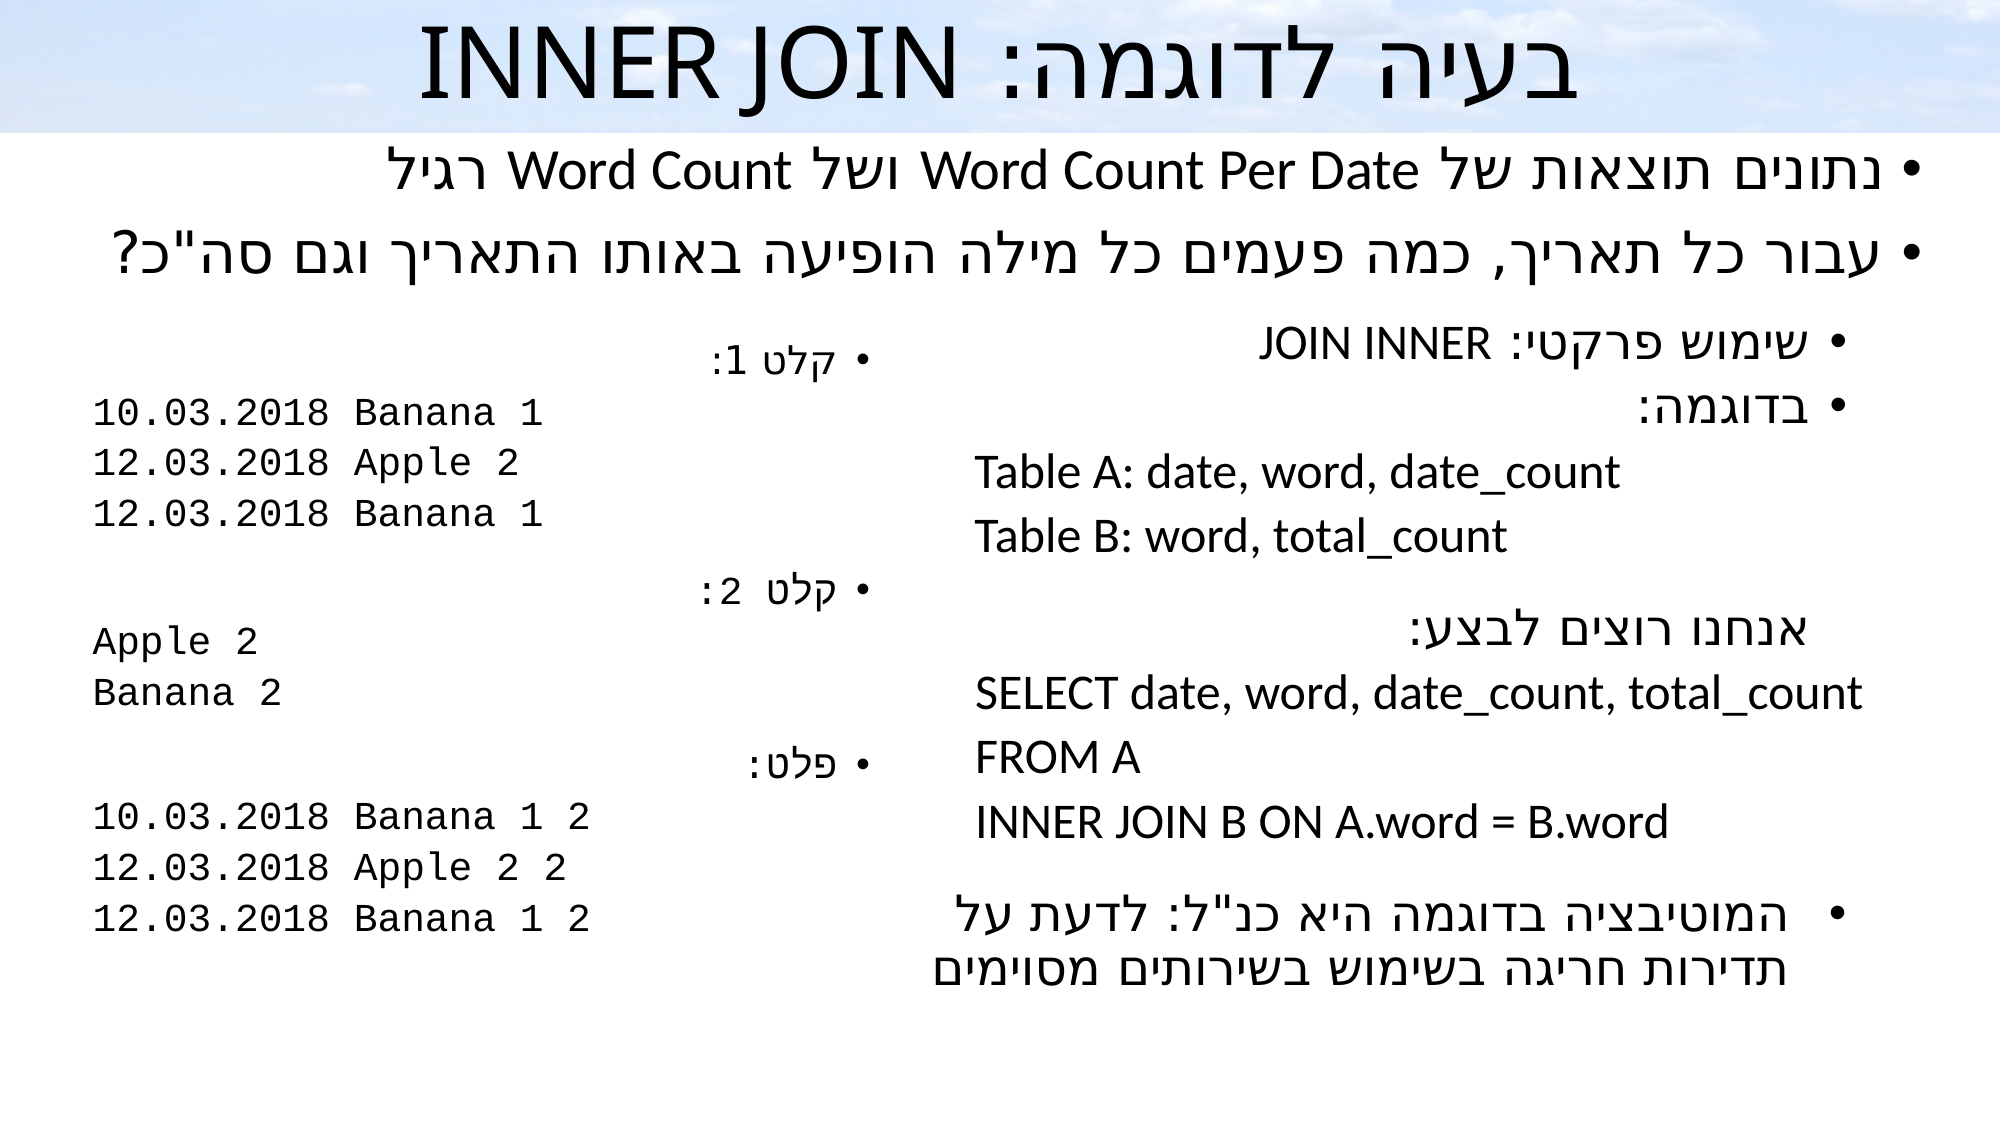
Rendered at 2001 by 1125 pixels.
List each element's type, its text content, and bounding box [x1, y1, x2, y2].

title בעיה לדוגמה: INNER JOIN [0, 0, 2000, 133]
text_box שימוש פרקטי: JOIN INNER בדוגמה: Table A: date, word, date_count Table B: word, total_count אנחנו רוצים לבצע: SELECT date, word, date_count, total_count FROM A INNER JOIN B ON A.word = B.word המוטיבציה בדוגמה היא כנ"ל: לדעת על תדירות חריגה בשימוש בשירותים מסוימים [884, 308, 1937, 1092]
text_box קלט 1: 10.03.2018 Banana 1 12.03.2018 Apple 2 12.03.2018 Banana 1 קלט 2: Apple 2 Banana 2 פלט: 10.03.2018 Banana 1 2 12.03.2018 Apple 2 2 12.03.2018 Banana 1 2 [18, 332, 884, 954]
list נתונים תוצאות של Word Count Per Date ושל Word Count רגיל עבור כל תאריך, כמה פעמים כל מילה הופיעה באותו התאריך וגם סה"כ? [67, 132, 1938, 309]
